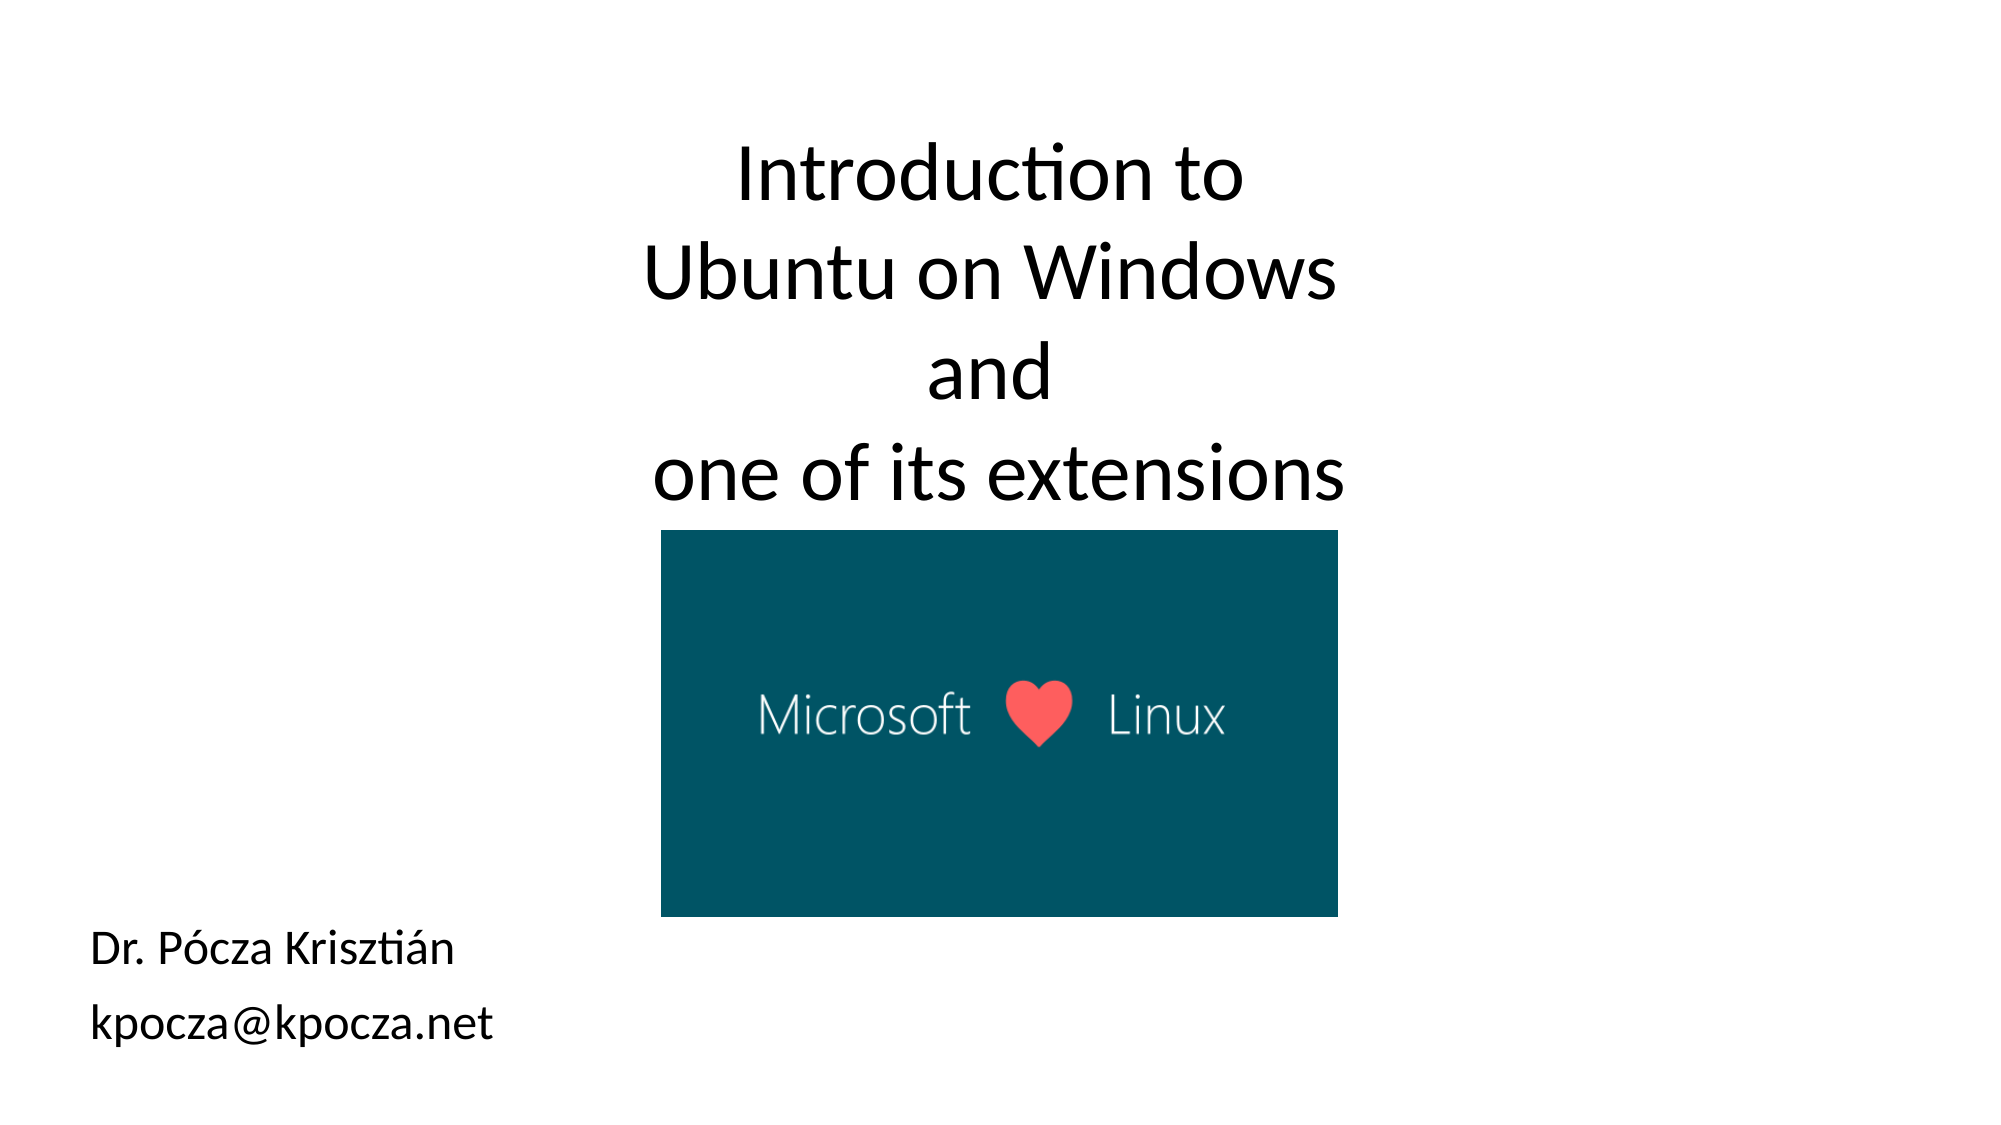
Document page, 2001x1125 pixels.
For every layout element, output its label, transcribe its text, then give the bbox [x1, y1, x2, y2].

text_box Introduction to Ubuntu on Windows and one of its extensions [59, 109, 1940, 529]
subtitle Dr. Pócza Krisztián kpocza@kpocza.net [75, 914, 1576, 1078]
picture [661, 530, 1338, 917]
